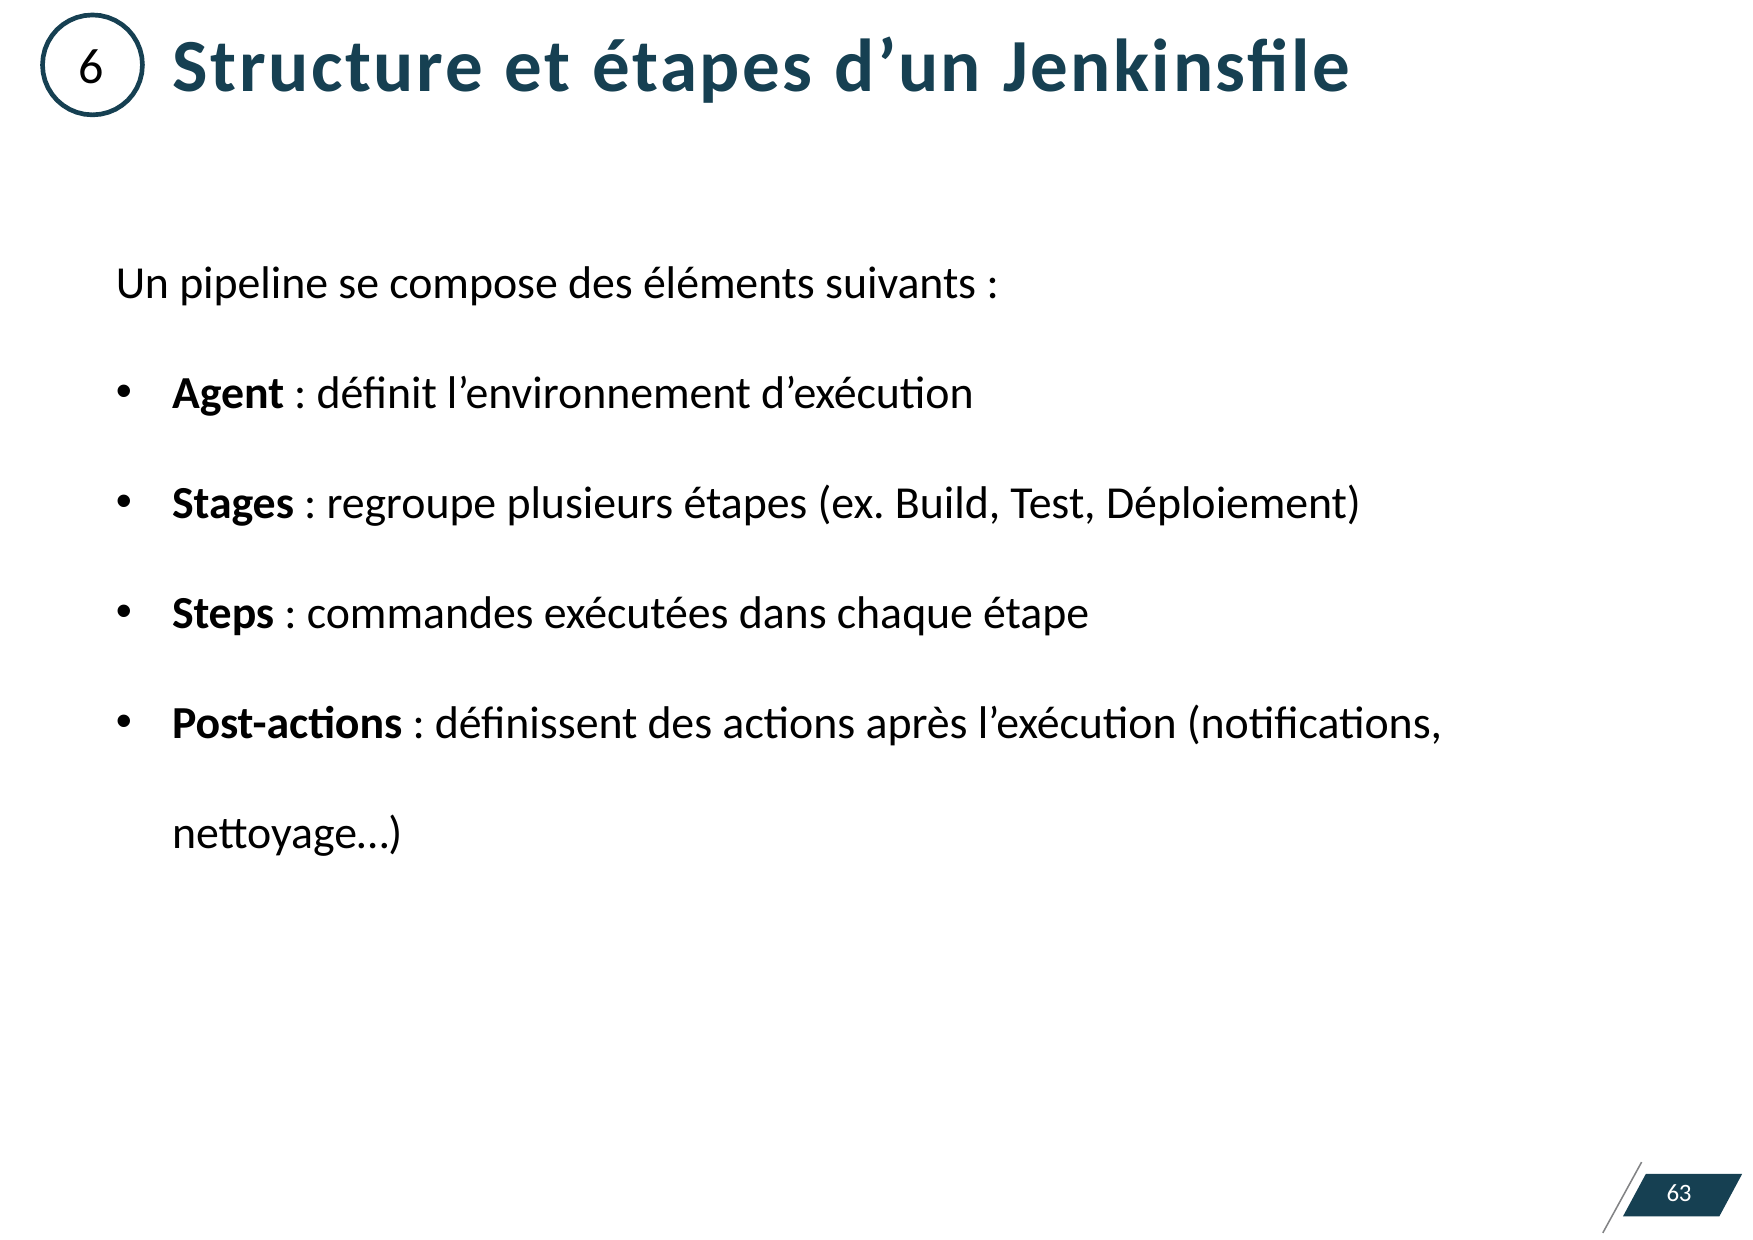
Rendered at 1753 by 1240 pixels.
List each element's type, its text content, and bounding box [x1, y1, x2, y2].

title Structure et étapes d’un Jenkinsfile [172, 16, 1580, 107]
text_box 6 [76, 31, 108, 94]
text_box 63 [1638, 1169, 1707, 1215]
text_box Un pipeline se compose des éléments suivants : Agent : définit l’environnement d’exécution Stages : regroupe plusieurs étapes (ex. Build, Test, Déploiement) Steps : commandes exécutées dans chaque étape Post-actions : définissent des actions après l’exécution (notifications, nettoyage…) [100, 190, 1682, 866]
